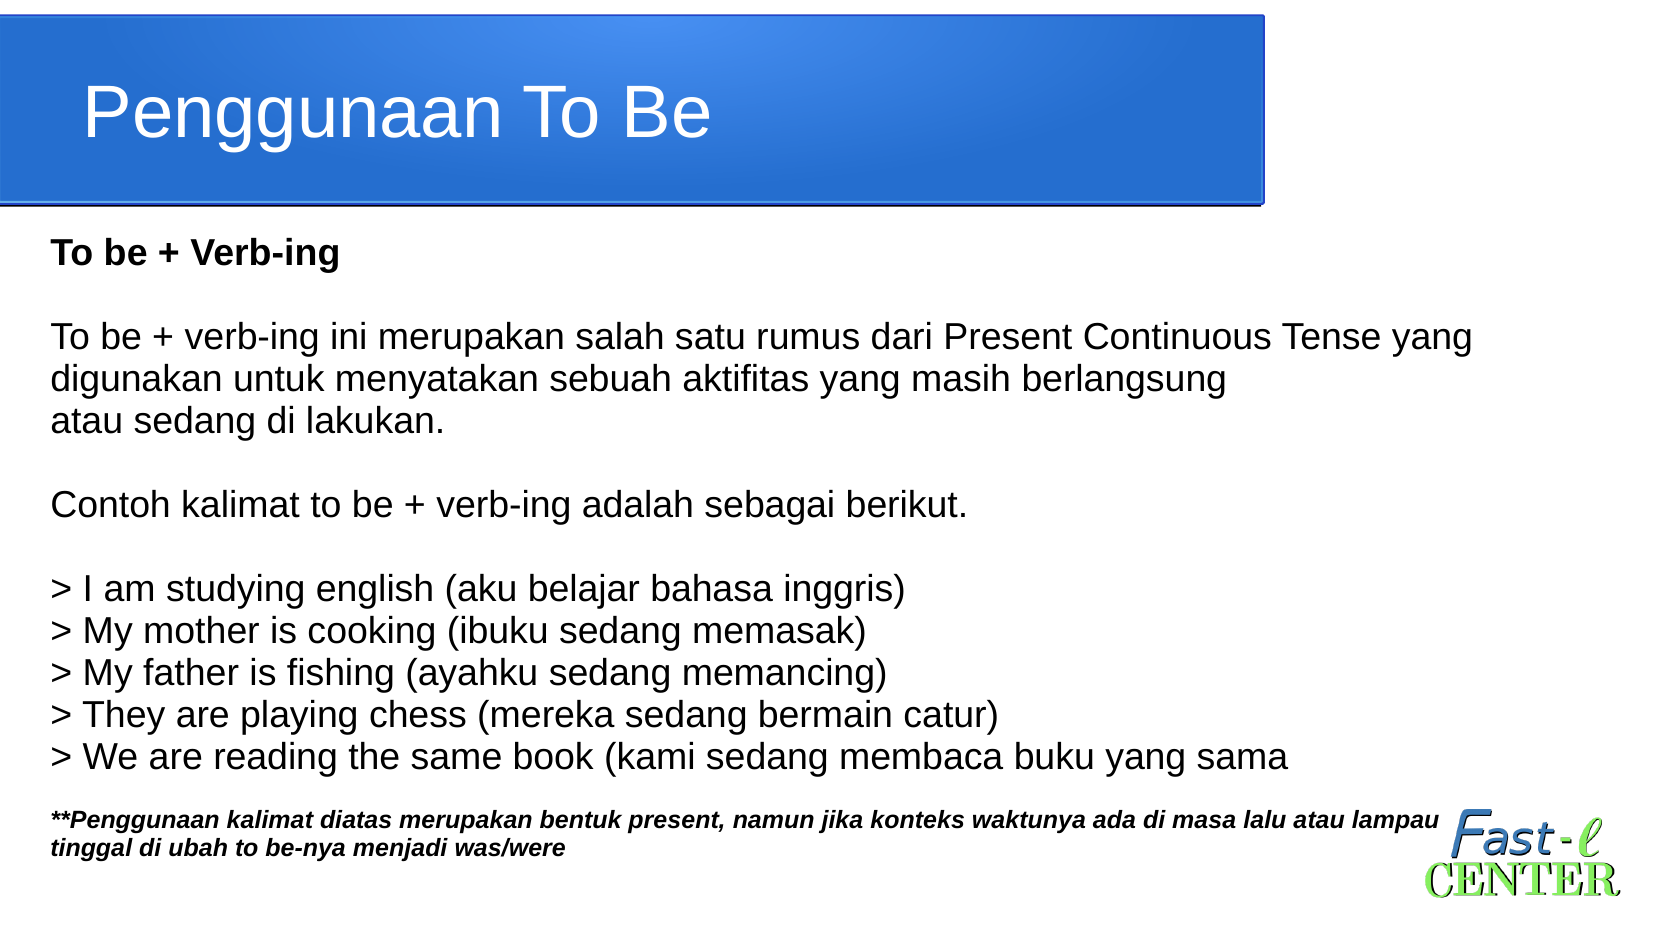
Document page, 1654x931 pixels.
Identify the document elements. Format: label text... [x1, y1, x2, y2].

picture [1425, 809, 1621, 901]
text_box To be + Verb-ing To be + verb-ing ini merupakan salah satu rumus dari Present Continuous Tense yang digunakan untuk menyatakan sebuah aktifitas yang masih berlangsung atau sedang di lakukan. Contoh kalimat to be + verb-ing adalah sebagai berikut. > I am studying english (aku belajar bahasa inggris) > My mother is cooking (ibuku sedang memasak) > My father is fishing (ayahku sedang memancing) > They are playing chess (mereka sedang bermain catur) > We are reading the same book (kami sedang membaca buku yang sama **Penggunaan kalimat diatas merupakan bentuk present, namun jika konteks waktunya ada di masa lalu atau lampau tinggal di ubah to be-nya menjadi was/were [35, 182, 1499, 897]
title Penggunaan To Be [82, 35, 1235, 182]
